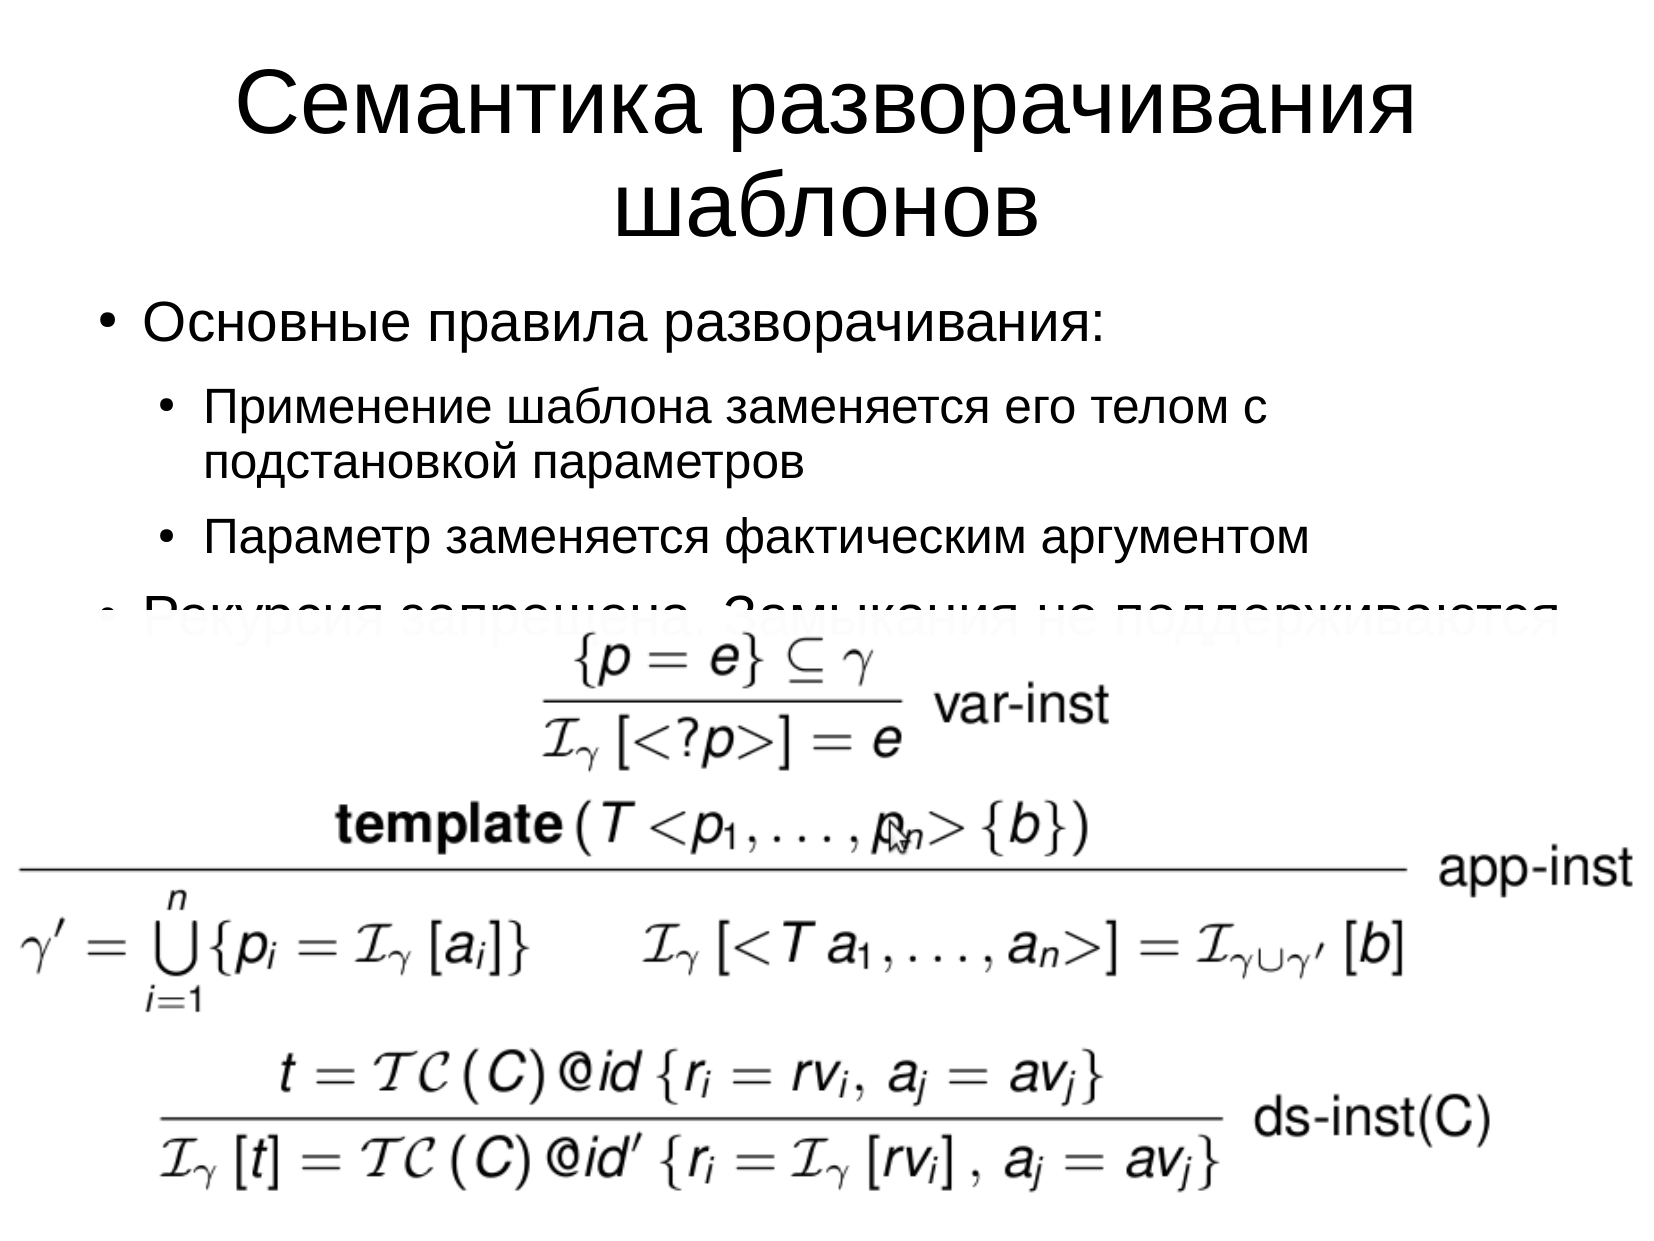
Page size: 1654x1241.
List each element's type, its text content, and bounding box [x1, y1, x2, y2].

title Семантика разворачивания шаблонов [82, 49, 1571, 257]
picture [1, 610, 1654, 1232]
list Основные правила разворачивания: Применение шаблона заменяется его телом с подстановкой параметров Параметр заменяется фактическим аргументом Рекурсия запрещена. Замыкания не поддерживаются [82, 290, 1571, 610]
